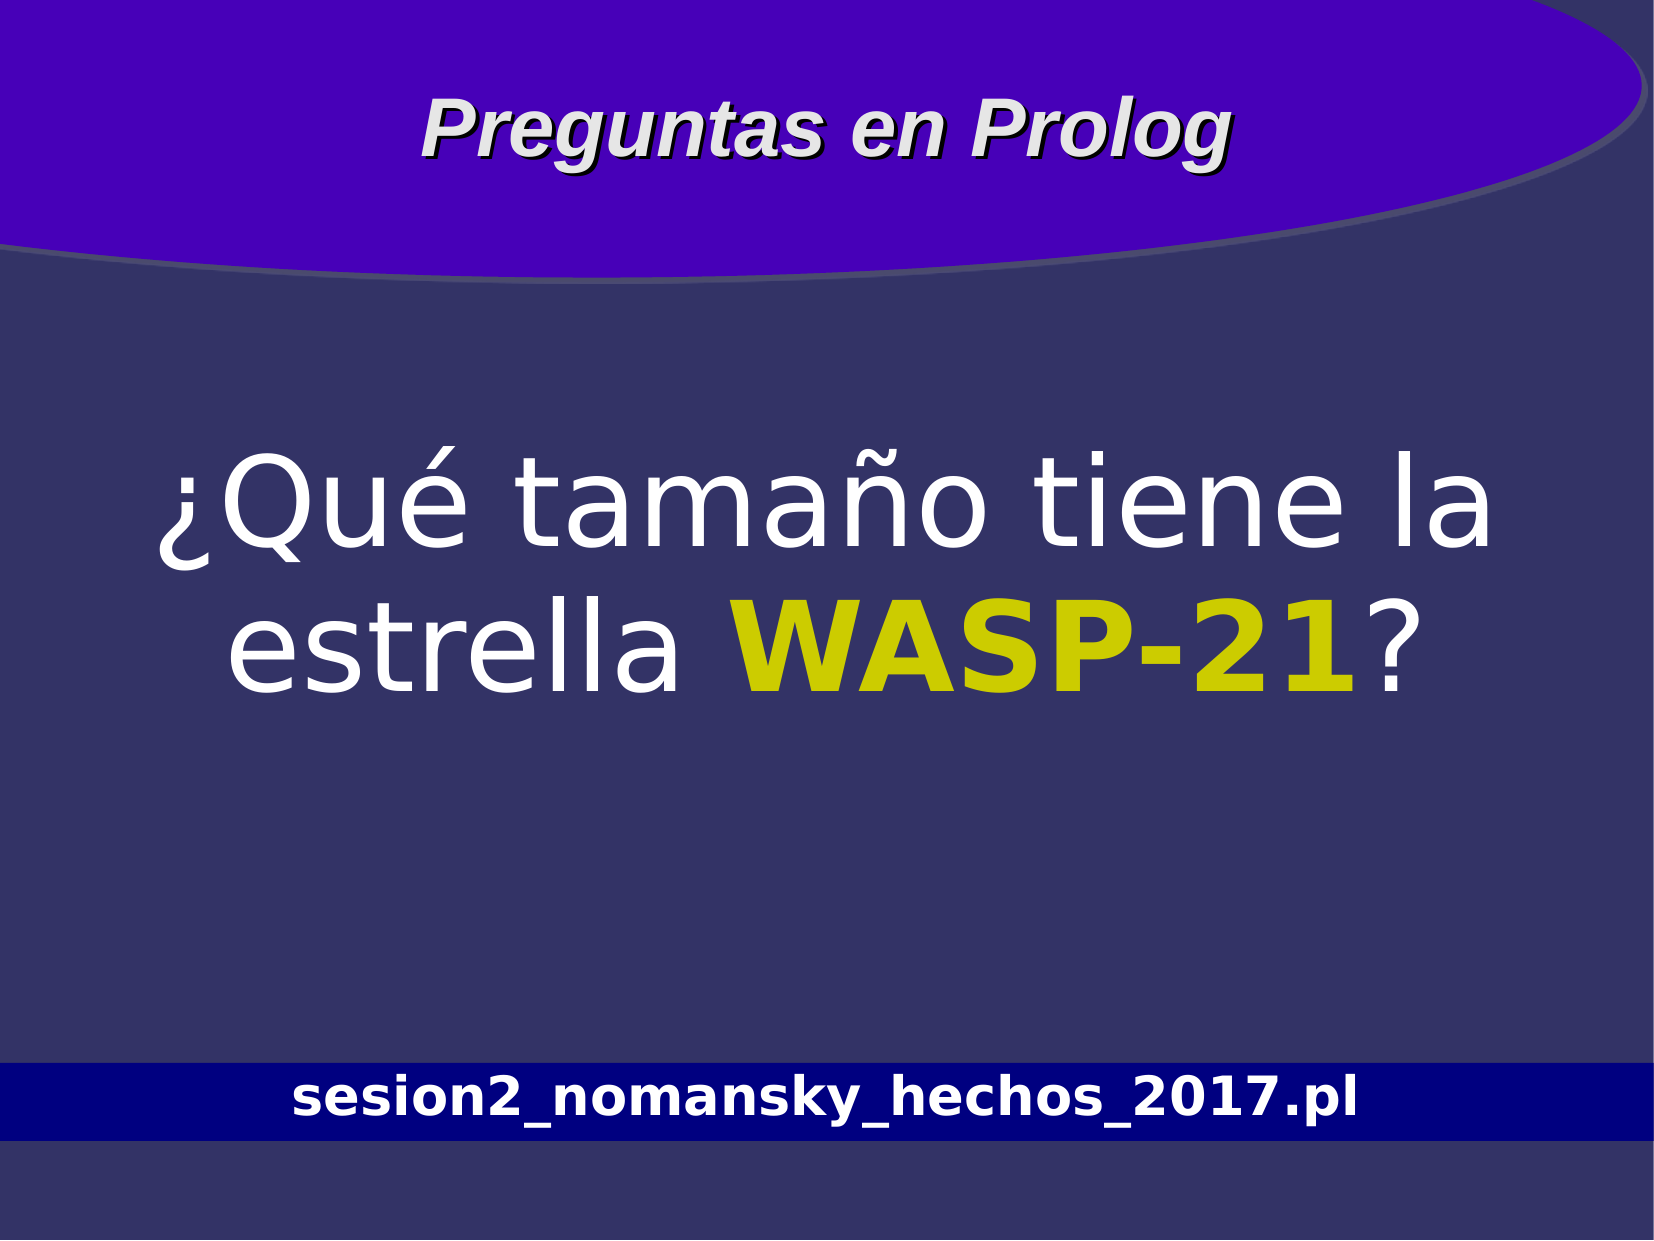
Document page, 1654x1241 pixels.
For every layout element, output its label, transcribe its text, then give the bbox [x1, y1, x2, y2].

text_box ¿Qué tamaño tiene la estrella WASP-21? [57, 414, 1595, 737]
title Preguntas en Prolog [121, 19, 1534, 227]
text_box sesion2_nomansky_hechos_2017.pl [0, 1062, 1654, 1141]
